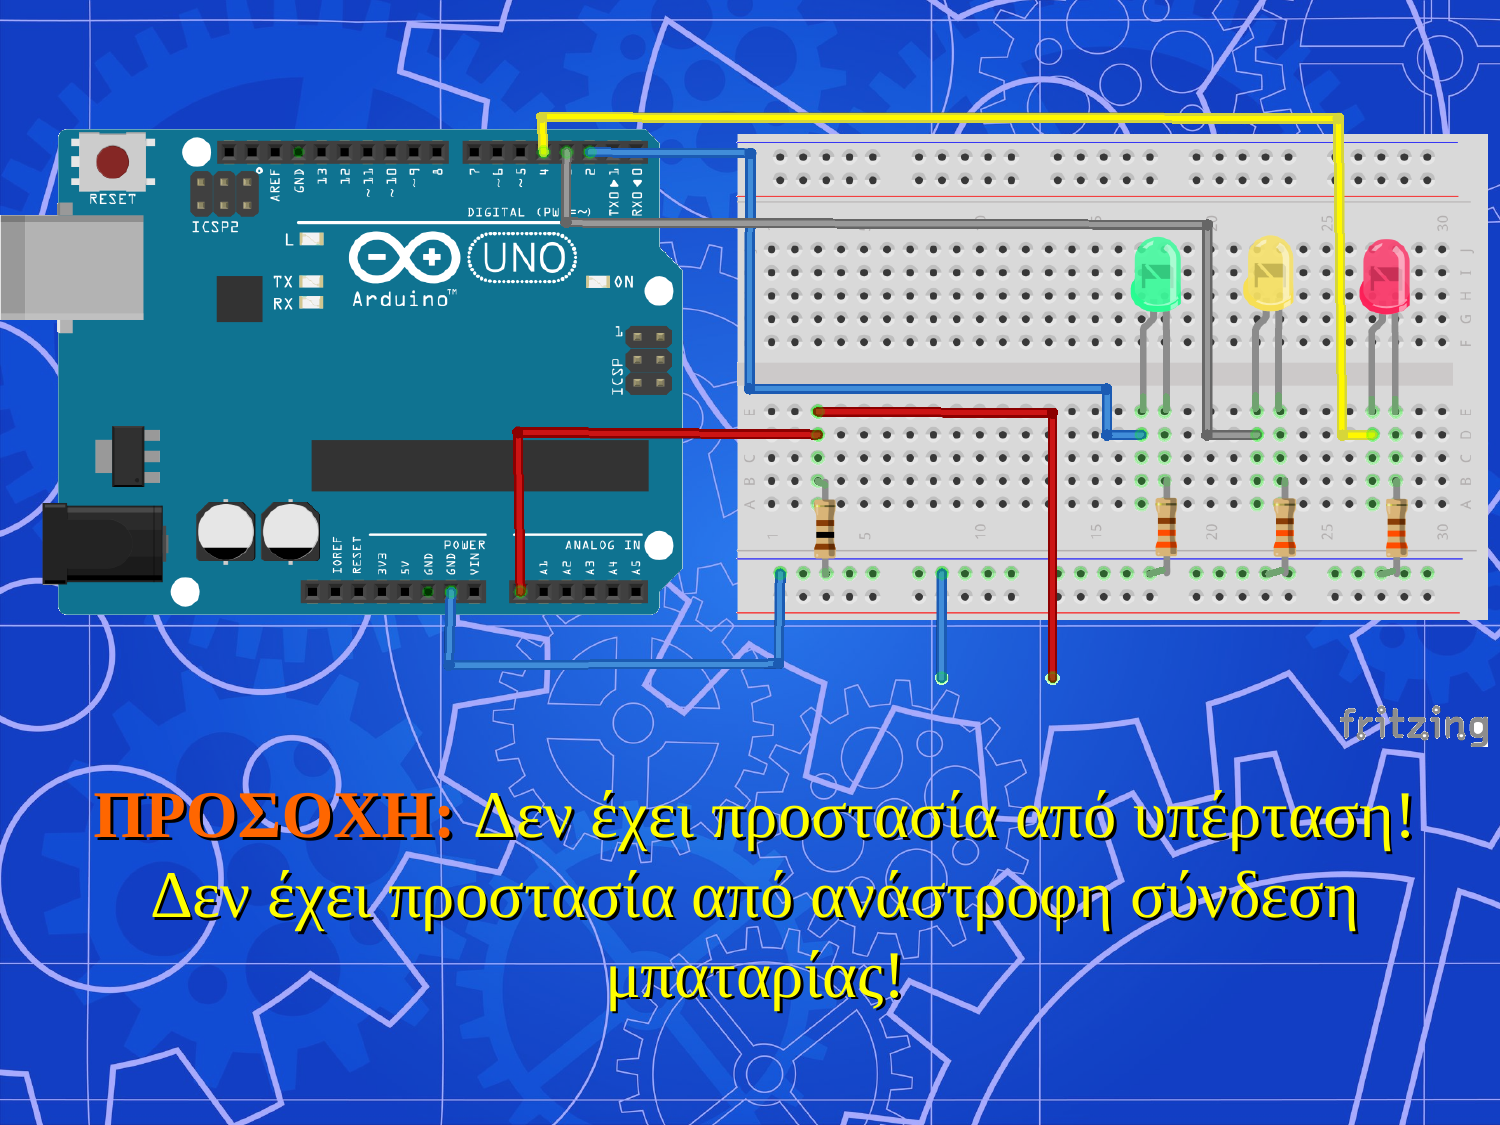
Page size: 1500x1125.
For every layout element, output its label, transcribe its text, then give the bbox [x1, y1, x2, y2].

title ΠΡΟΣΟΧΗ: Δεν έχει προστασία από υπέρταση! Δεν έχει προστασία από ανάστροφη σύνδεση μπαταρίας! [70, 762, 1441, 1004]
picture [0, 106, 1489, 747]
